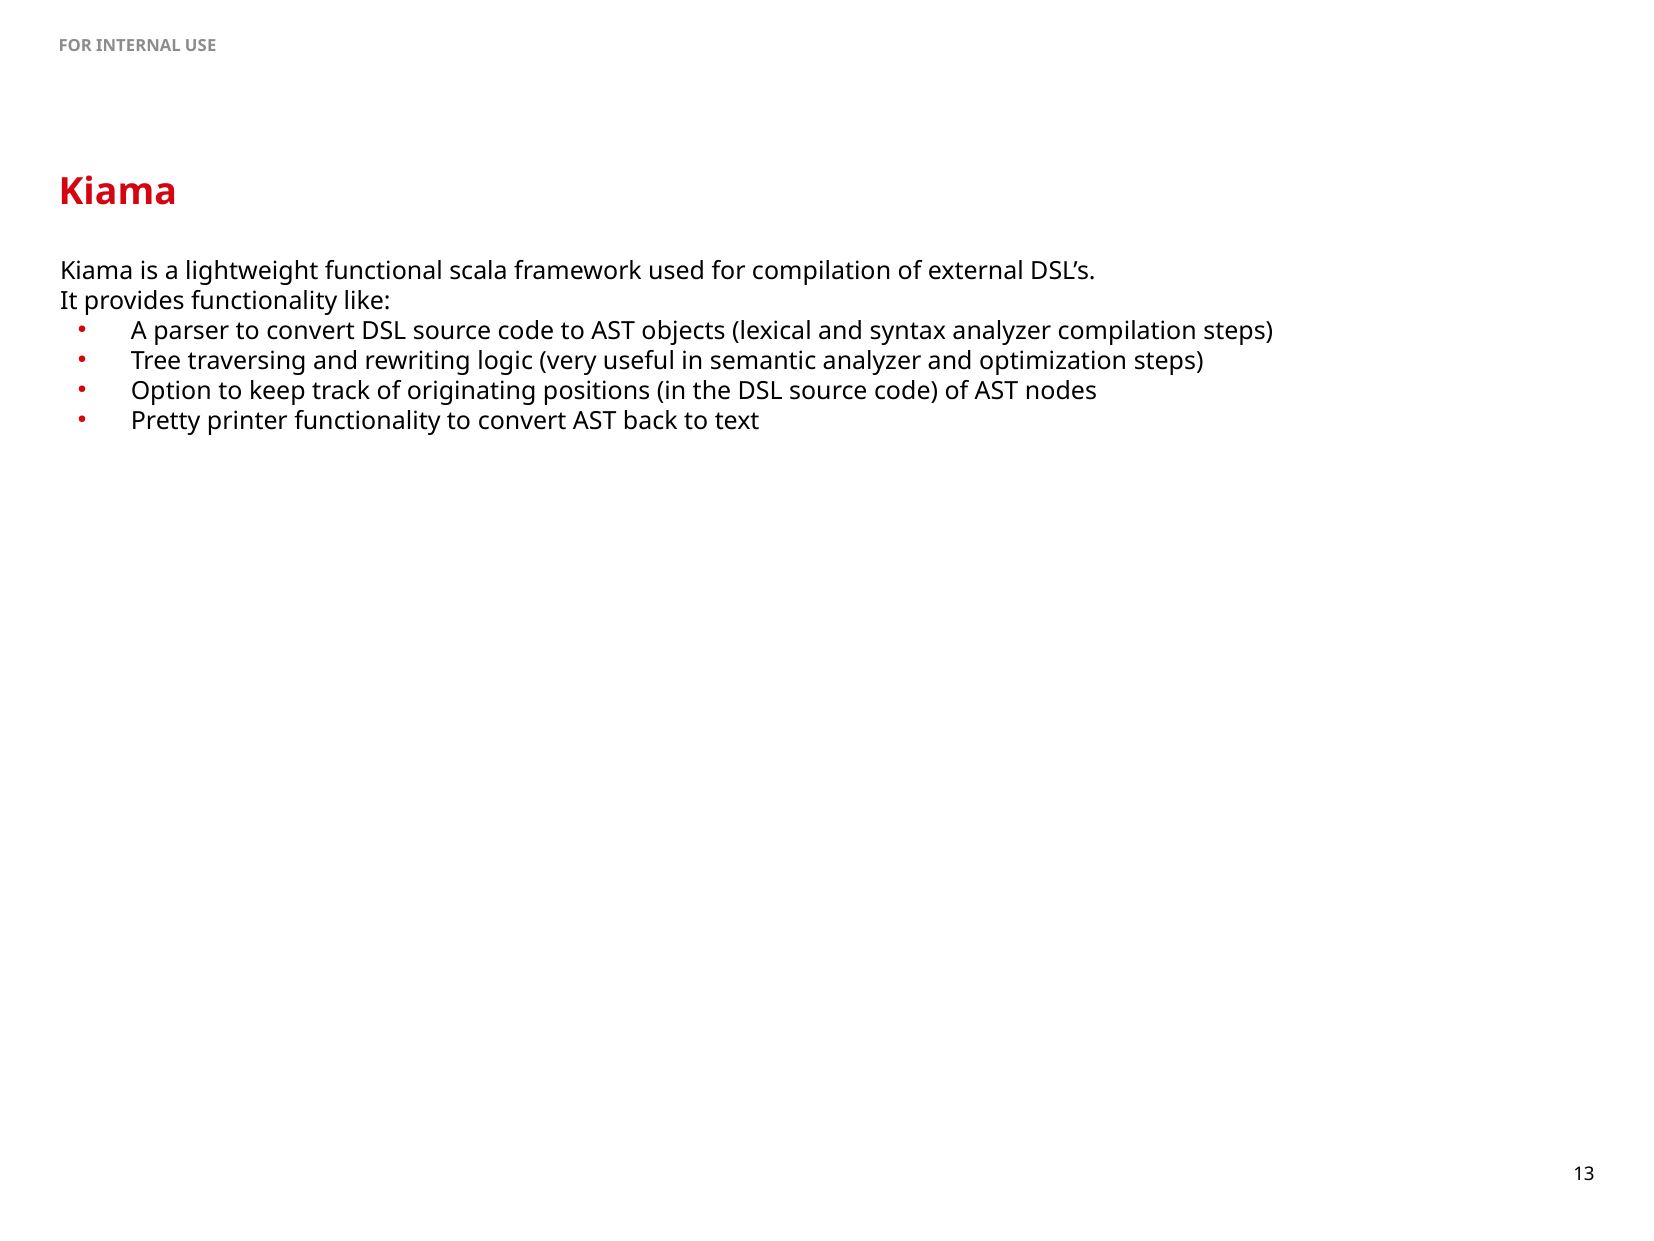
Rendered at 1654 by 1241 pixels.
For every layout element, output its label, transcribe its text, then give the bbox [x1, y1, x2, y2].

list Kiama is a lightweight functional scala framework used for compilation of external DSL’s. It provides functionality like: A parser to convert DSL source code to AST objects (lexical and syntax analyzer compilation steps) Tree traversing and rewriting logic (very useful in semantic analyzer and optimization steps) Option to keep track of originating positions (in the DSL source code) of AST nodes Pretty printer functionality to convert AST back to text [60, 255, 1532, 1107]
title Kiama [58, 92, 1595, 212]
slide_number 23 [1526, 1158, 1595, 1192]
